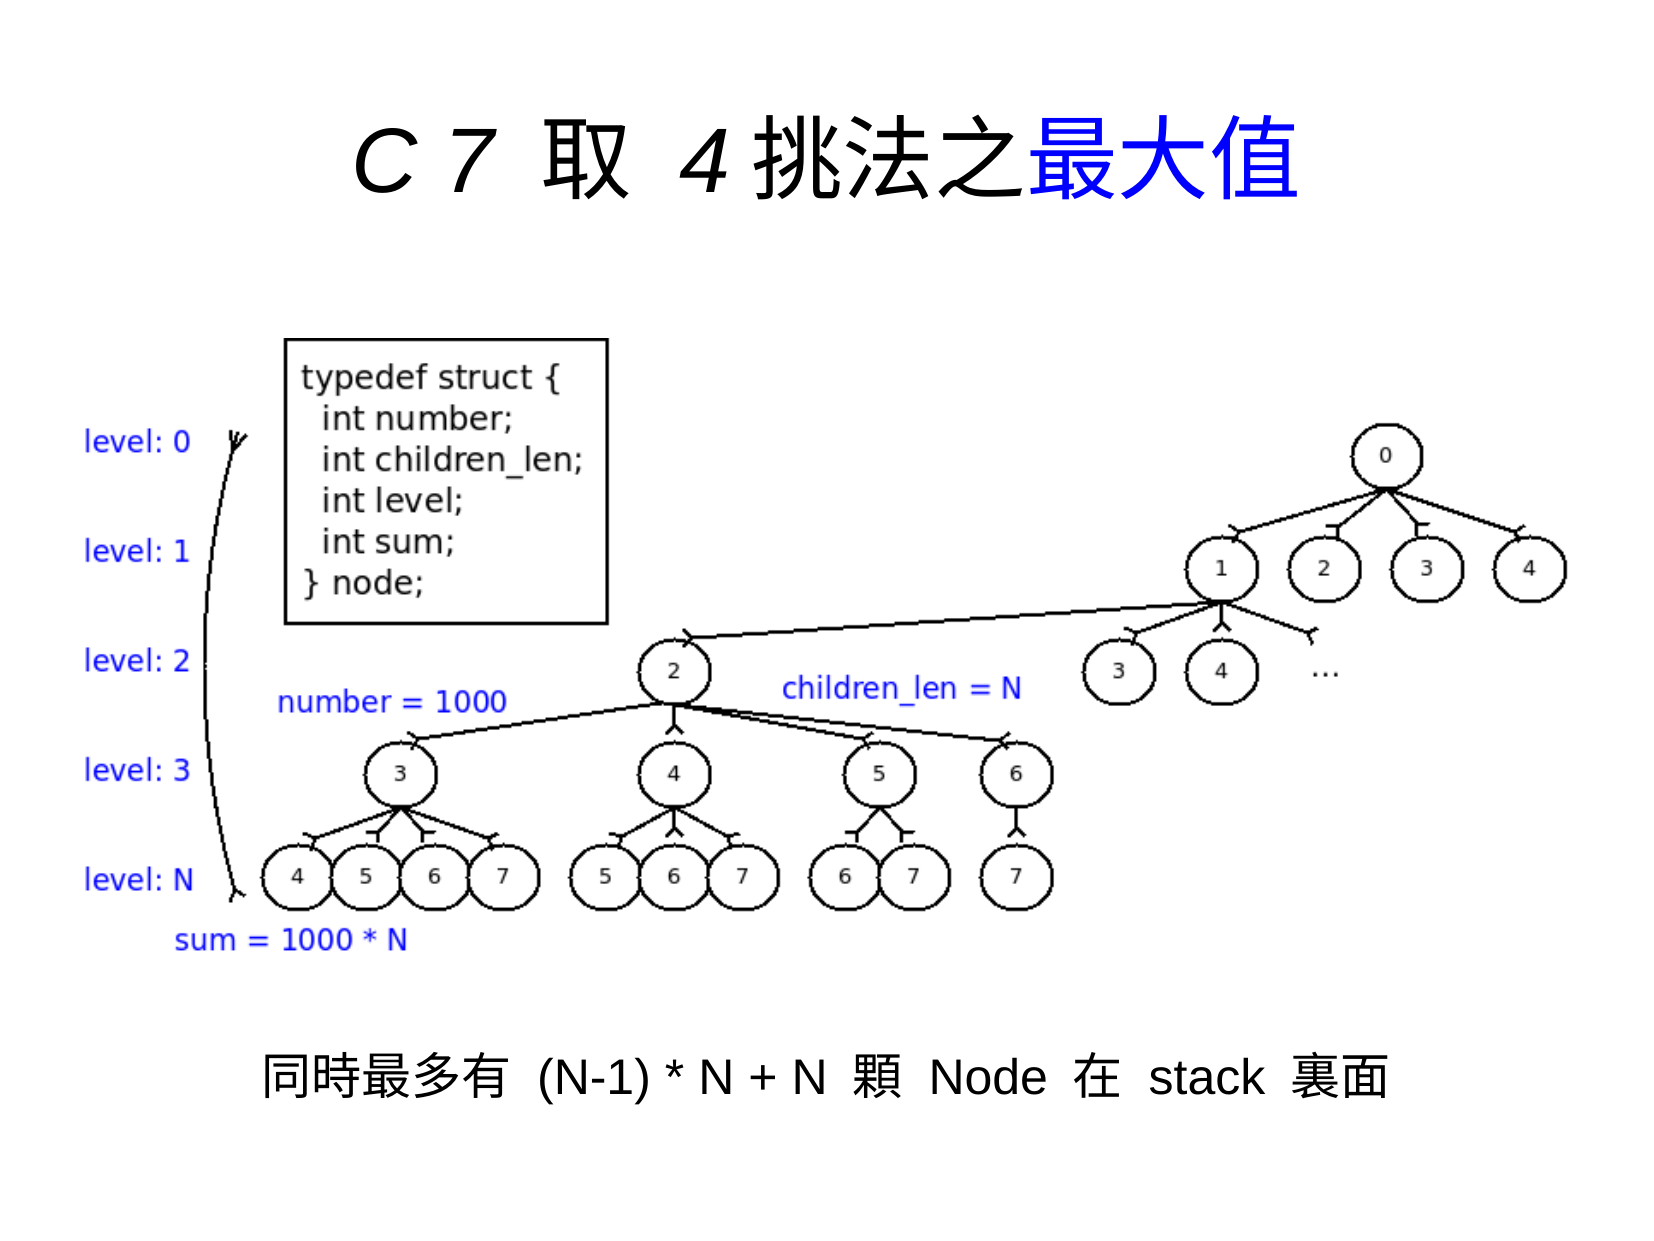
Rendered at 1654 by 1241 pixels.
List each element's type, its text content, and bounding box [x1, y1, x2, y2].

title C 7 取 4挑法之最大值 [82, 49, 1571, 257]
text_box 同時最多有 (N-1) * N + N 顆 Node 在 stack 裏面 [246, 1029, 1407, 1111]
picture [84, 338, 1569, 961]
